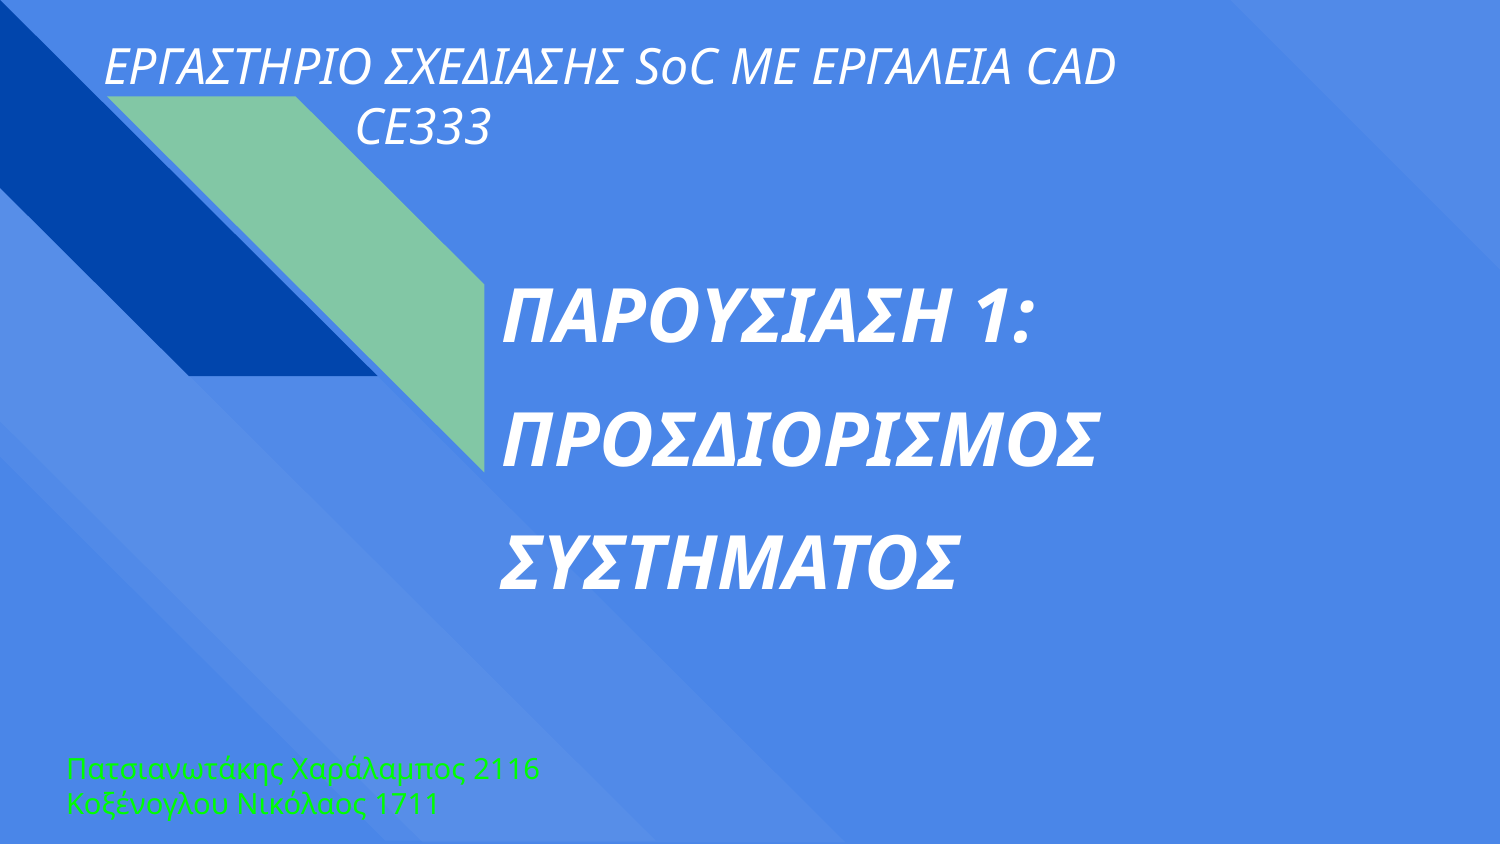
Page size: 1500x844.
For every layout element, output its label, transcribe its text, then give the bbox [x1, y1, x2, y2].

subtitle Πατσιανωτάκης Χαράλαμπος 2116 Κοξένογλου Νικόλαος 1711 [51, 735, 1449, 844]
list ΠΑΡΟΥΣΙΑΣΗ 1: ΠΡΟΣΔΙΟΡΙΣΜΟΣ ΣΥΣΤΗΜΑΤΟΣ [486, 252, 1179, 654]
title ΕΡΓΑΣΤΗΡΙΟ ΣΧΕΔΙΑΣΗΣ SoC ME ΕΡΓΑΛΕΙΑ CAD CE333 [88, 19, 1487, 150]
